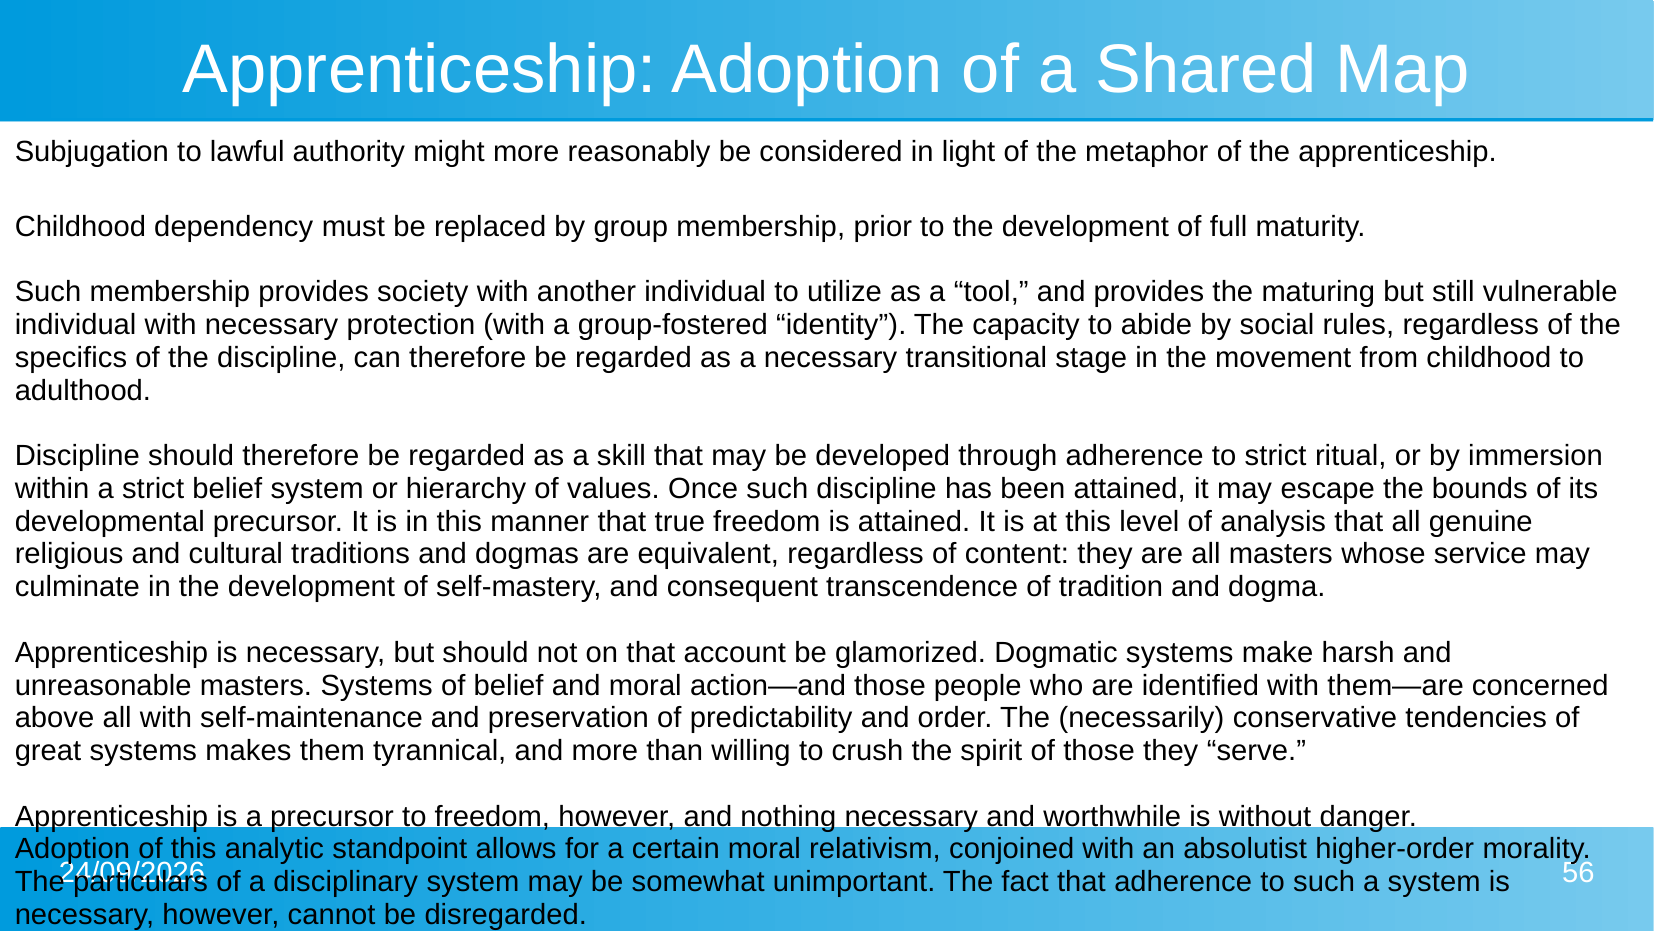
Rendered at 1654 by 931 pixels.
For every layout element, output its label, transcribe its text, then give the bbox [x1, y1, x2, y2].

title Apprenticeship: Adoption of a Shared Map [59, 29, 1595, 108]
text_box Subjugation to lawful authority might more reasonably be considered in light of the metaphor of the apprenticeship. Childhood dependency must be replaced by group membership, prior to the development of full maturity. Such membership provides society with another individual to utilize as a “tool,” and provides the maturing but still vulnerable individual with necessary protection (with a group-fostered “identity”). The capacity to abide by social rules, regardless of the specifics of the discipline, can therefore be regarded as a necessary transitional stage in the movement from childhood to adulthood. Discipline should therefore be regarded as a skill that may be developed through adherence to strict ritual, or by immersion within a strict belief system or hierarchy of values. Once such discipline has been attained, it may escape the bounds of its developmental precursor. It is in this manner that true freedom is attained. It is at this level of analysis that all genuine religious and cultural traditions and dogmas are equivalent, regardless of content: they are all masters whose service may culminate in the development of self-mastery, and consequent transcendence of tradition and dogma. Apprenticeship is necessary, but should not on that account be glamorized. Dogmatic systems make harsh and unreasonable masters. Systems of belief and moral action—and those people who are identified with them—are concerned above all with self-maintenance and preservation of predictability and order. The (necessarily) conservative tendencies of great systems makes them tyrannical, and more than willing to crush the spirit of those they “serve.” Apprenticeship is a precursor to freedom, however, and nothing necessary and worthwhile is without danger. Adoption of this analytic standpoint allows for a certain moral relativism, conjoined with an absolutist higher-order morality. The particulars of a disciplinary system may be somewhat unimportant. The fact that adherence to such a system is necessary, however, cannot be disregarded. [0, 127, 1654, 931]
